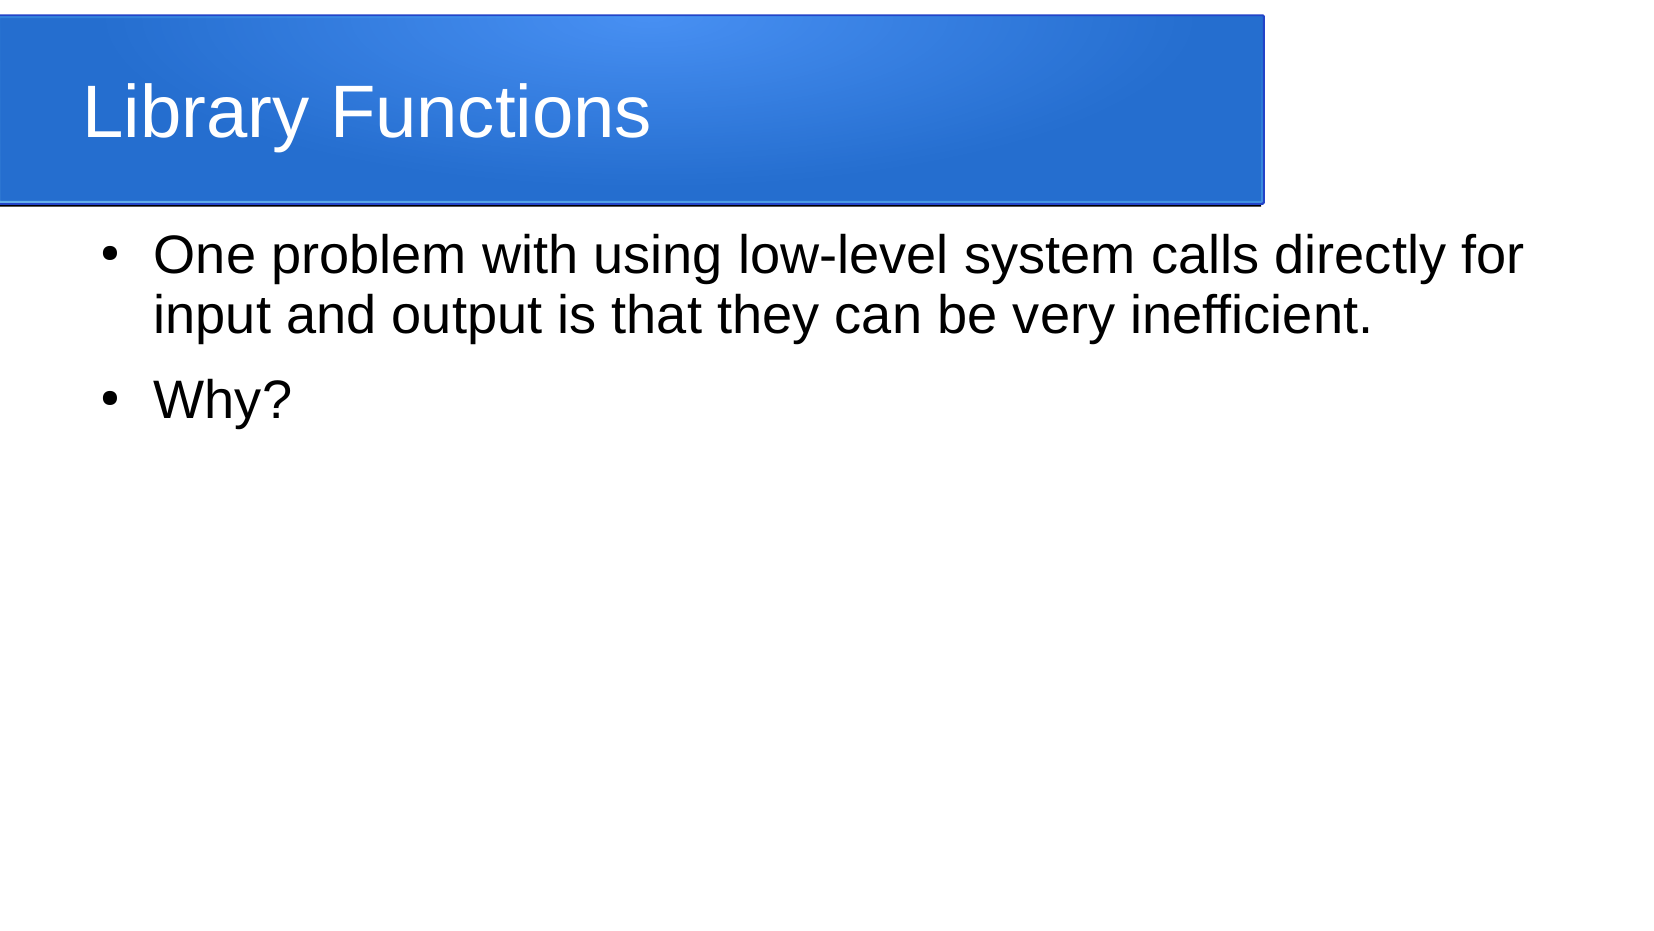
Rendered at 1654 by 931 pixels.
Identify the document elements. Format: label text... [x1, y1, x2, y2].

list One problem with using low-level system calls directly for input and output is that they can be very inefficient. Why? [82, 224, 1571, 764]
title Library Functions [82, 35, 1235, 189]
